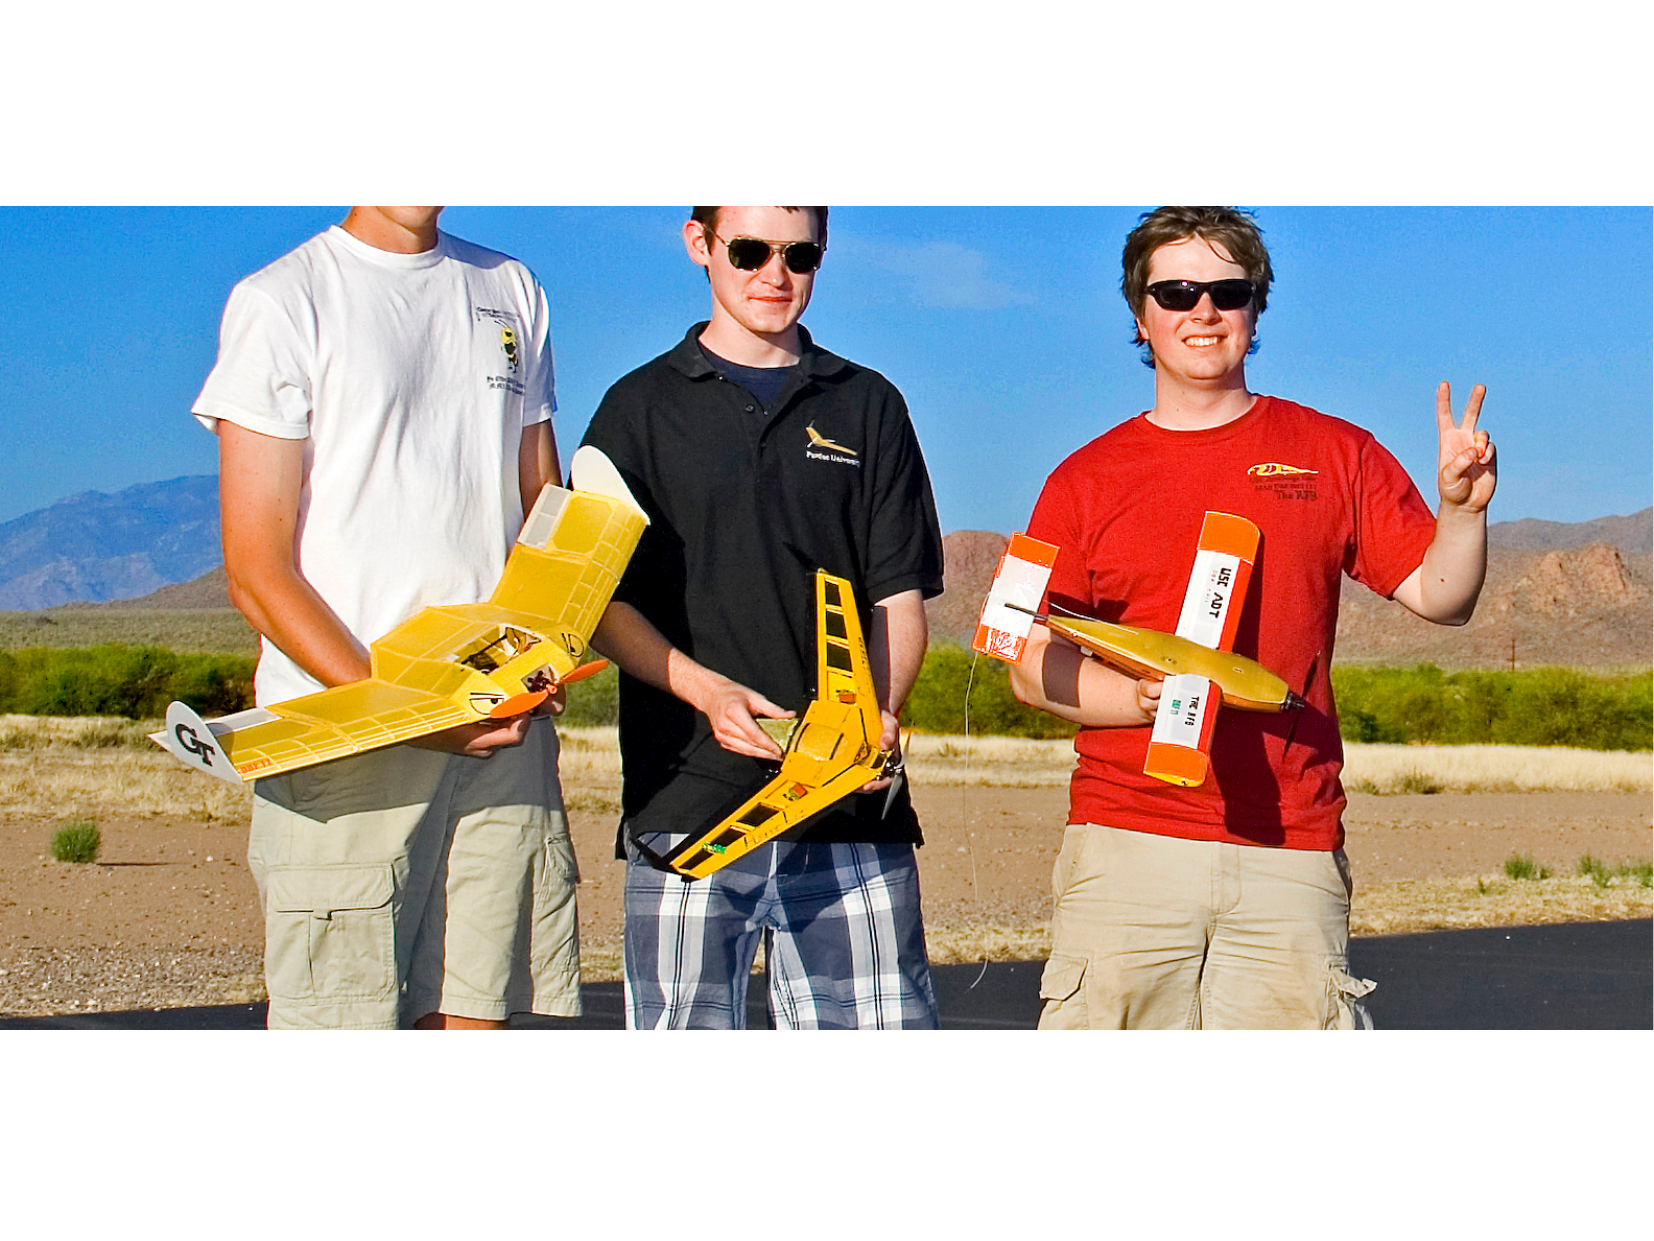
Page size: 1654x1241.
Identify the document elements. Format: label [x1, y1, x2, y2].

picture [0, 206, 1654, 1030]
